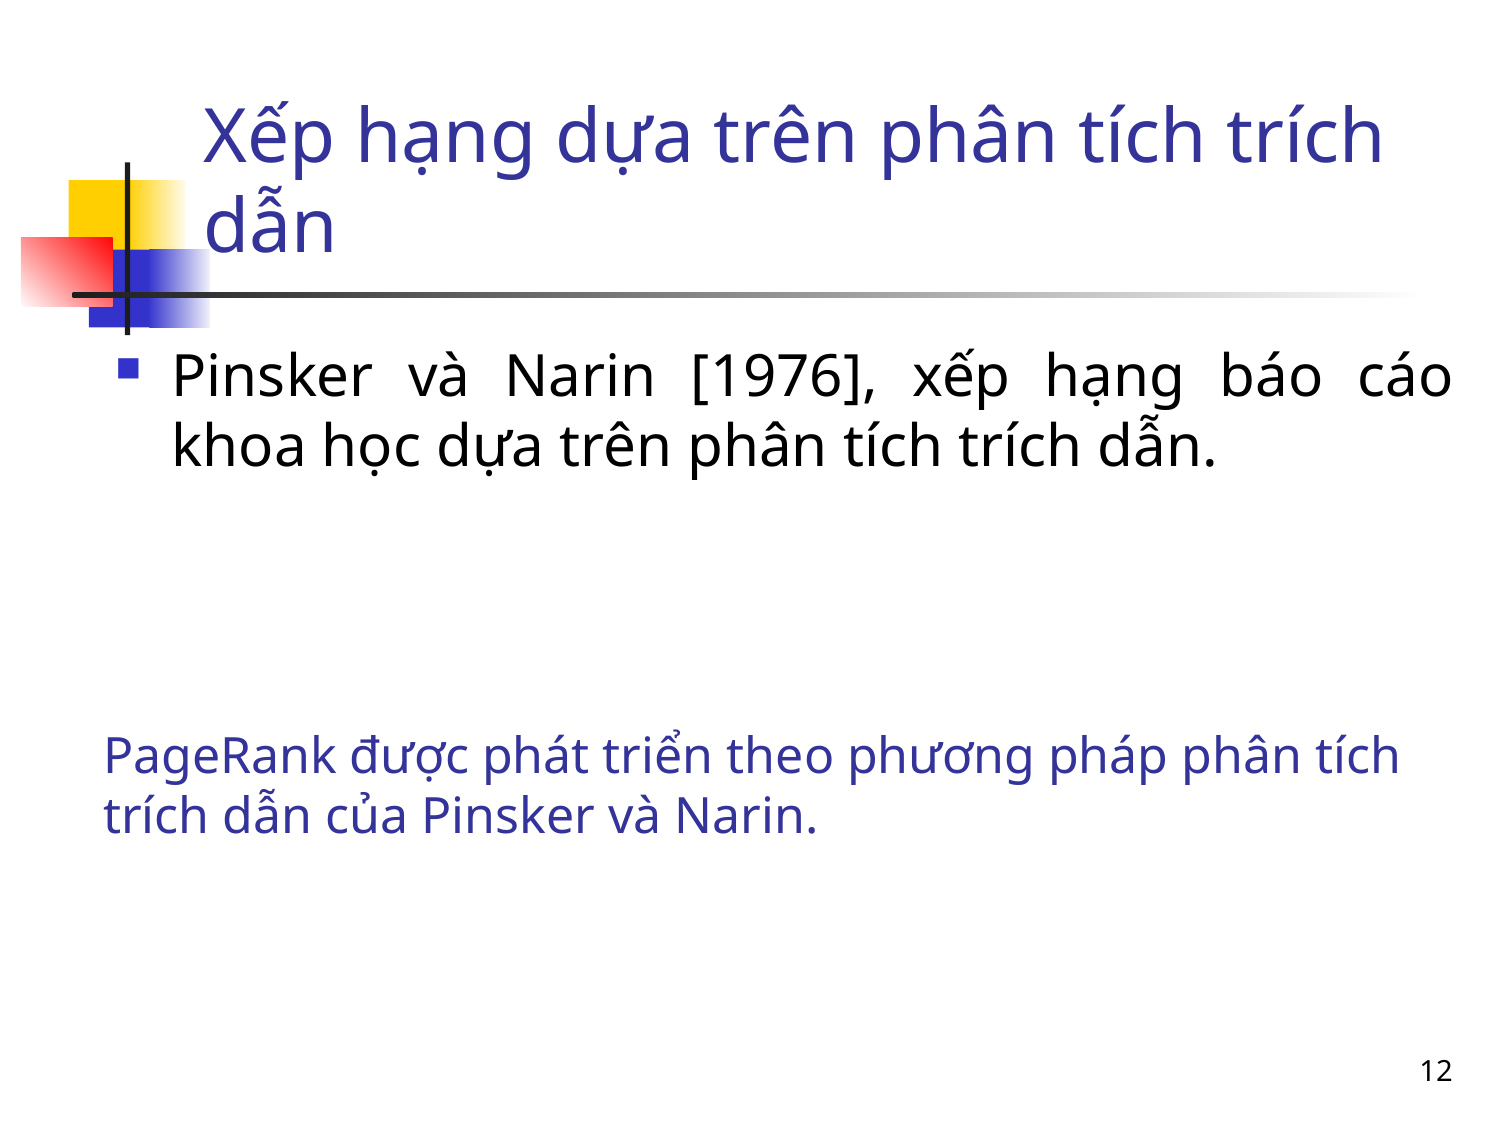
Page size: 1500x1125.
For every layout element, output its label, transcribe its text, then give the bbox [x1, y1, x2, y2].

list Pinsker và Narin [1976], xếp hạng báo cáo khoa học dựa trên phân tích trích dẫn. [100, 331, 1469, 551]
title Xếp hạng dựa trên phân tích trích dẫn [188, 35, 1468, 275]
text_box PageRank được phát triển theo phương pháp phân tích trích dẫn của Pinsker và Narin. [88, 715, 1468, 851]
slide_number <number> [1155, 1024, 1468, 1100]
